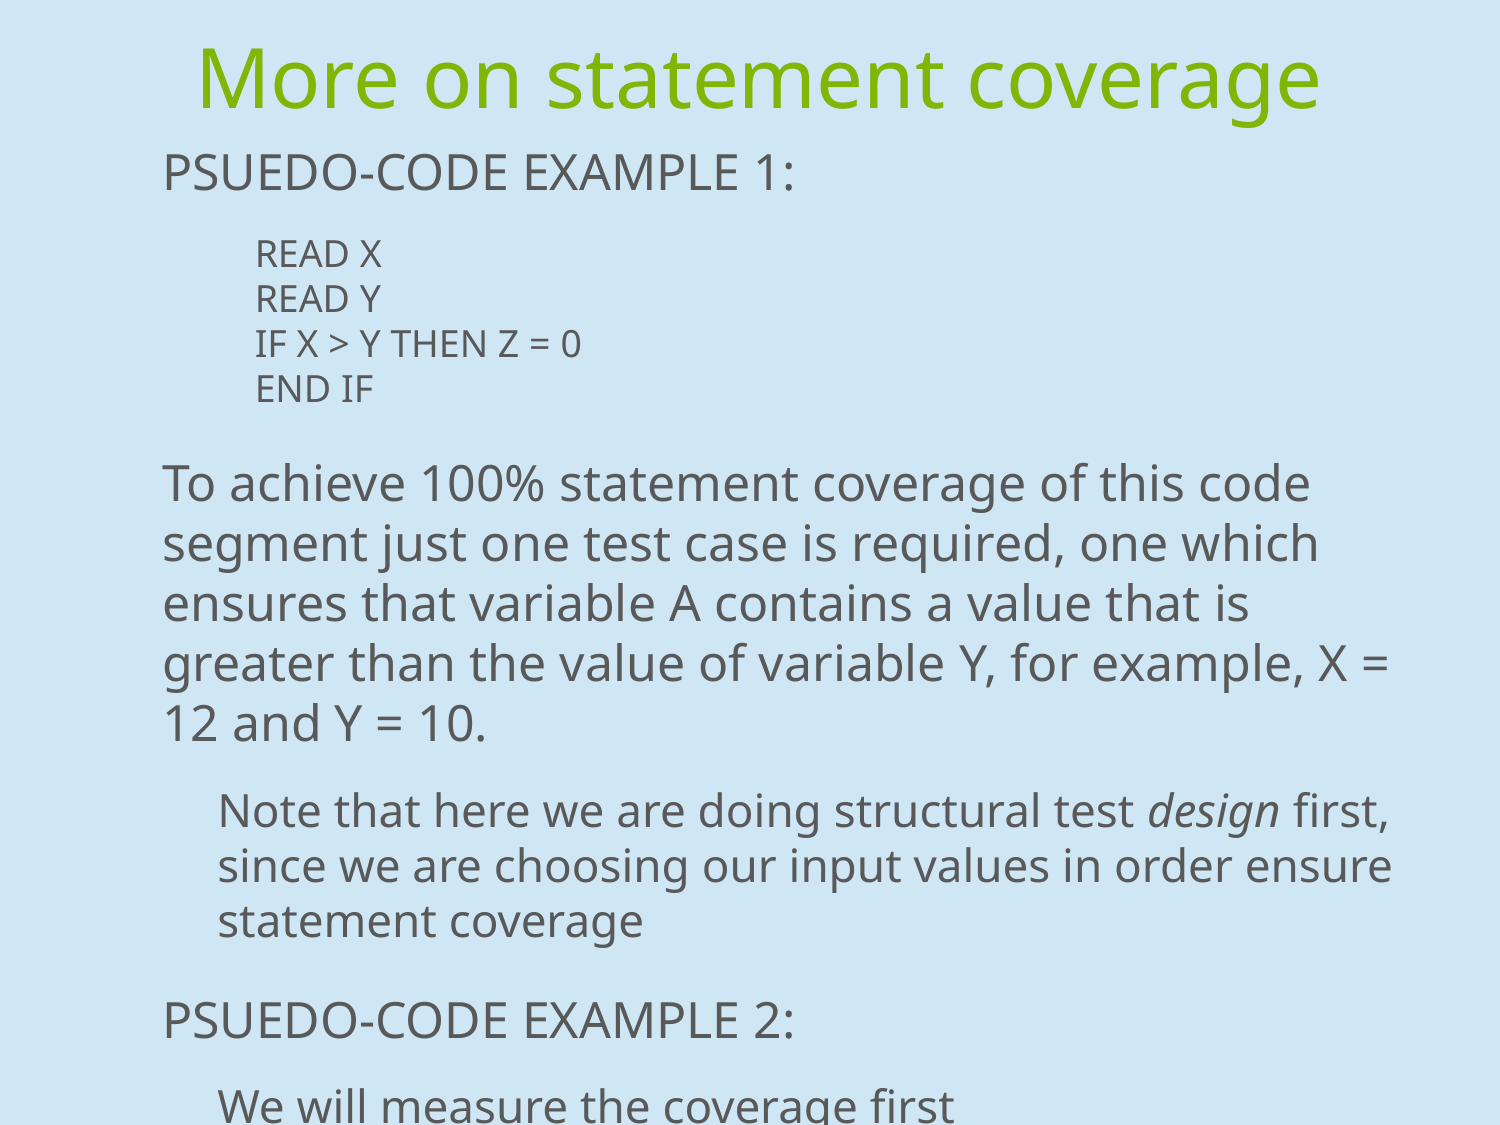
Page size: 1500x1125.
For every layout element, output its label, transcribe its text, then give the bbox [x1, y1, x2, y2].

list PSUEDO-CODE EXAMPLE 1: READ X READ Y IF X > Y THEN Z = 0 END IF To achieve 100% statement coverage of this code segment just one test case is required, one which ensures that variable A contains a value that is greater than the value of variable Y, for example, X = 12 and Y = 10. Note that here we are doing structural test design first, since we are choosing our input values in order ensure statement coverage PSUEDO-CODE EXAMPLE 2: We will measure the coverage first We will regard each line as a statement We have two read statements, one assignment statement, and then one IF statement on three lines, but the IF statement contains another statement (print) as part of it. 1 READ X 2 READ Y 3 Z = X + 2*Y 4 IF Z > 50 THEN 5 PRINT large Z 6 END IF [90, 133, 1410, 1089]
title More on statement coverage [41, 17, 1477, 134]
